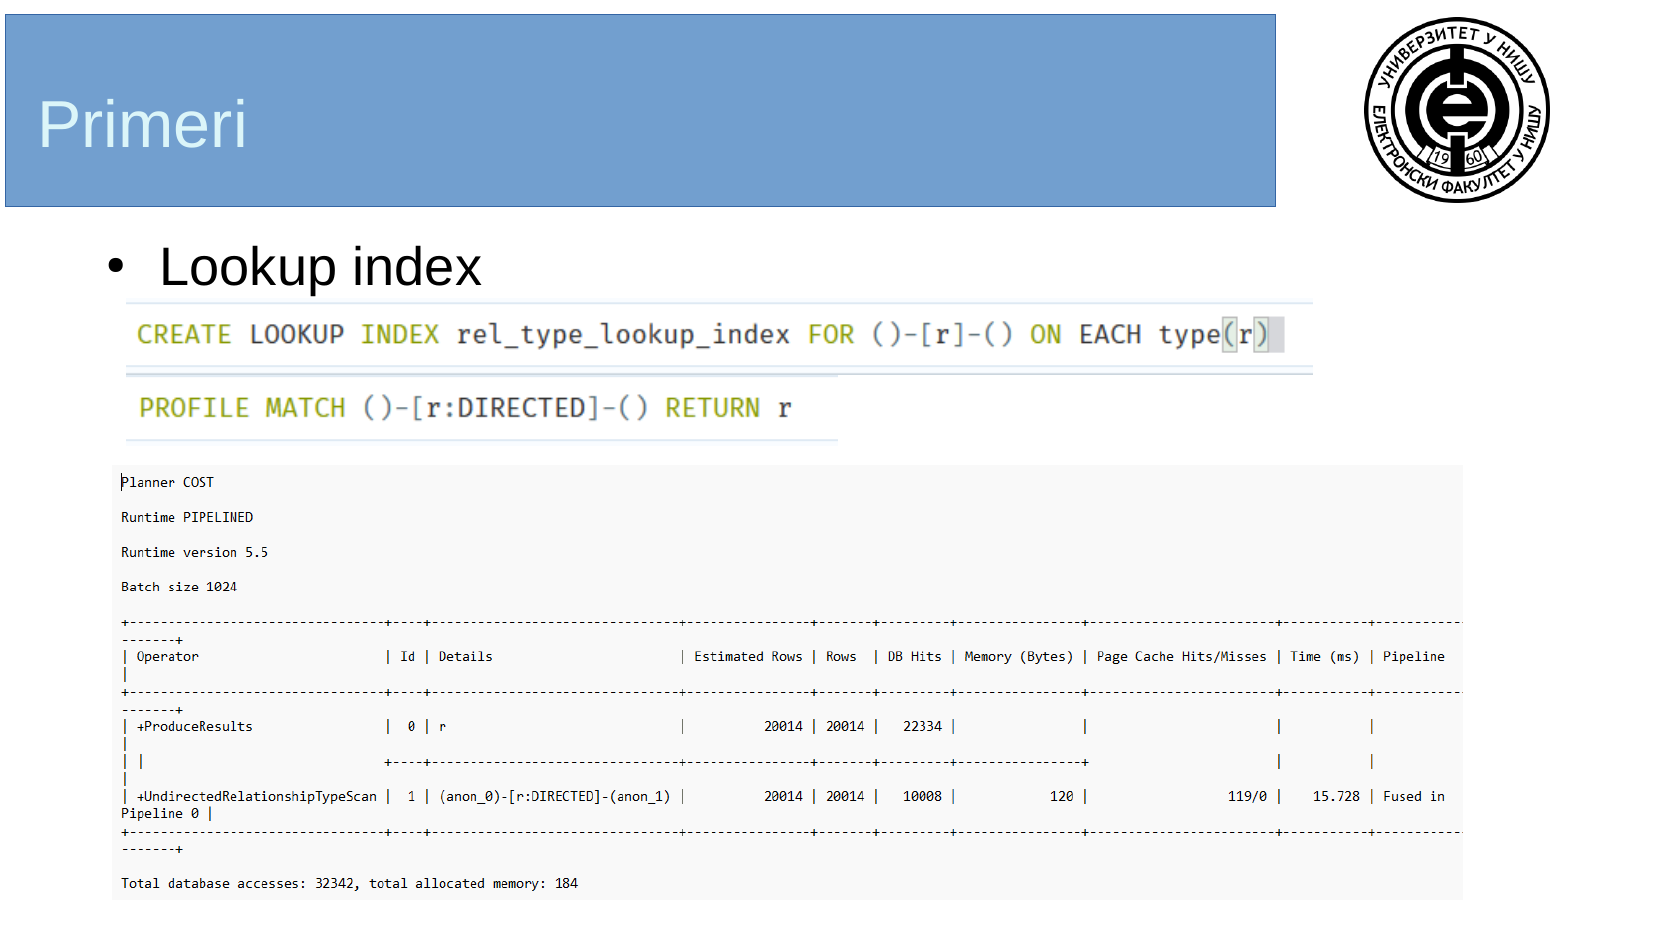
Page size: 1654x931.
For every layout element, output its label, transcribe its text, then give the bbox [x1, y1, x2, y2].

list Lookup index [88, 236, 1565, 901]
picture [126, 298, 1313, 446]
title Primeri [37, 19, 1313, 231]
picture [1364, 17, 1550, 203]
picture [112, 465, 1463, 901]
